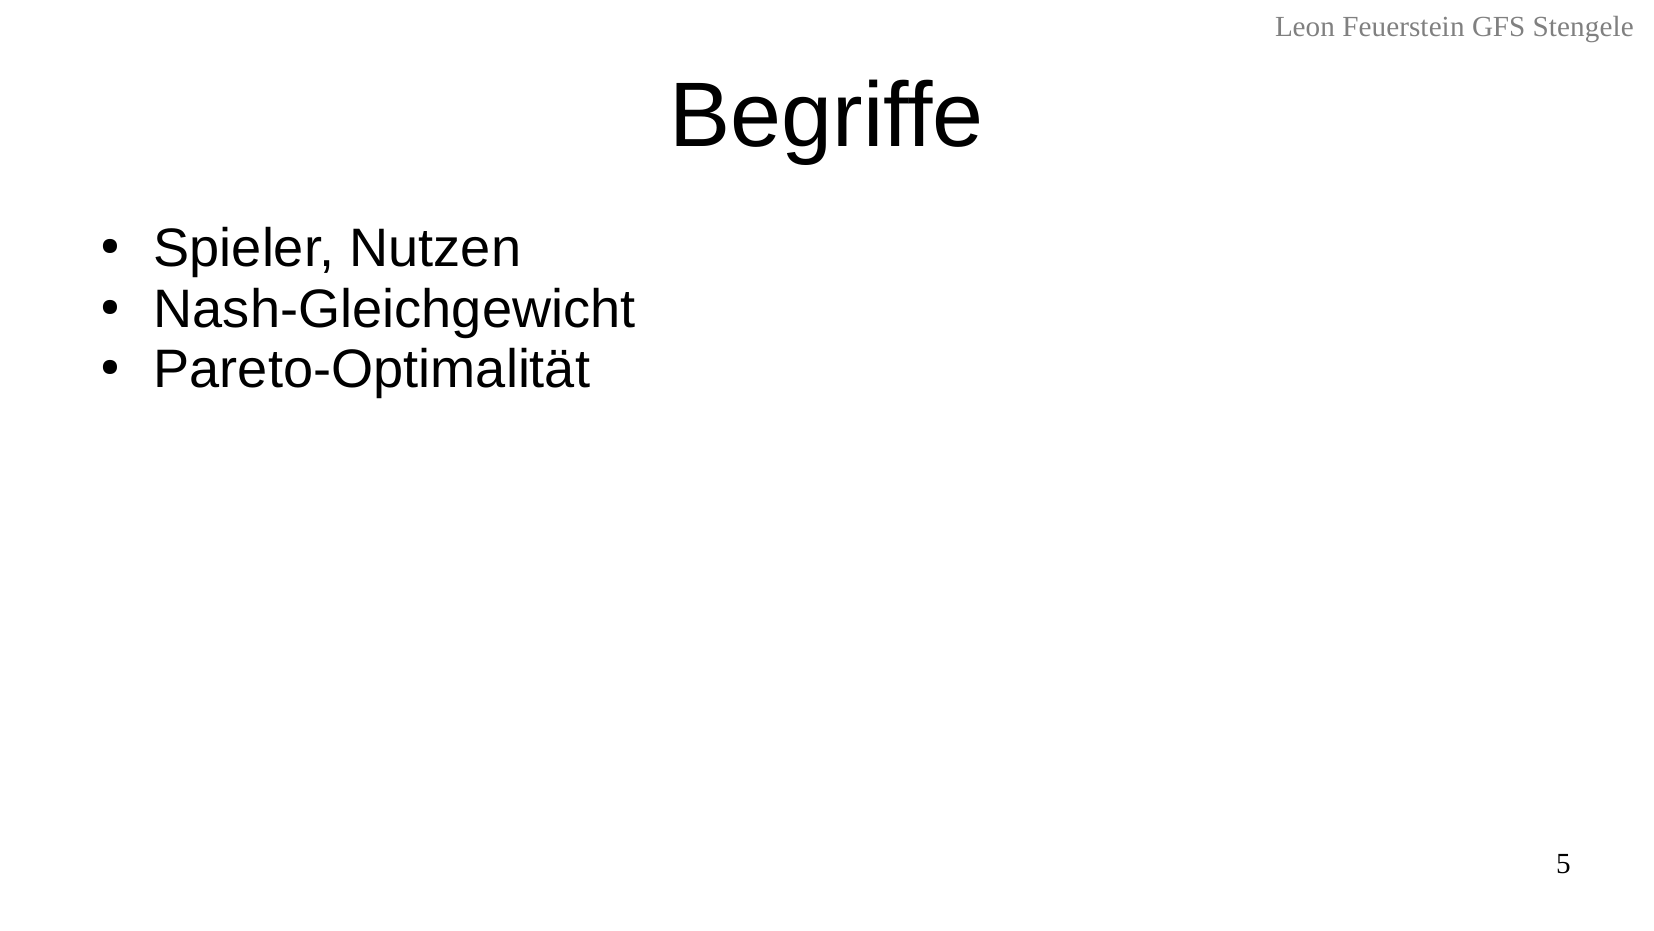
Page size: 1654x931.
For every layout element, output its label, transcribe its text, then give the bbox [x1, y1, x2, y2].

title Begriffe [82, 37, 1571, 193]
list Spieler, Nutzen Nash-Gleichgewicht Pareto-Optimalität [82, 217, 1571, 758]
